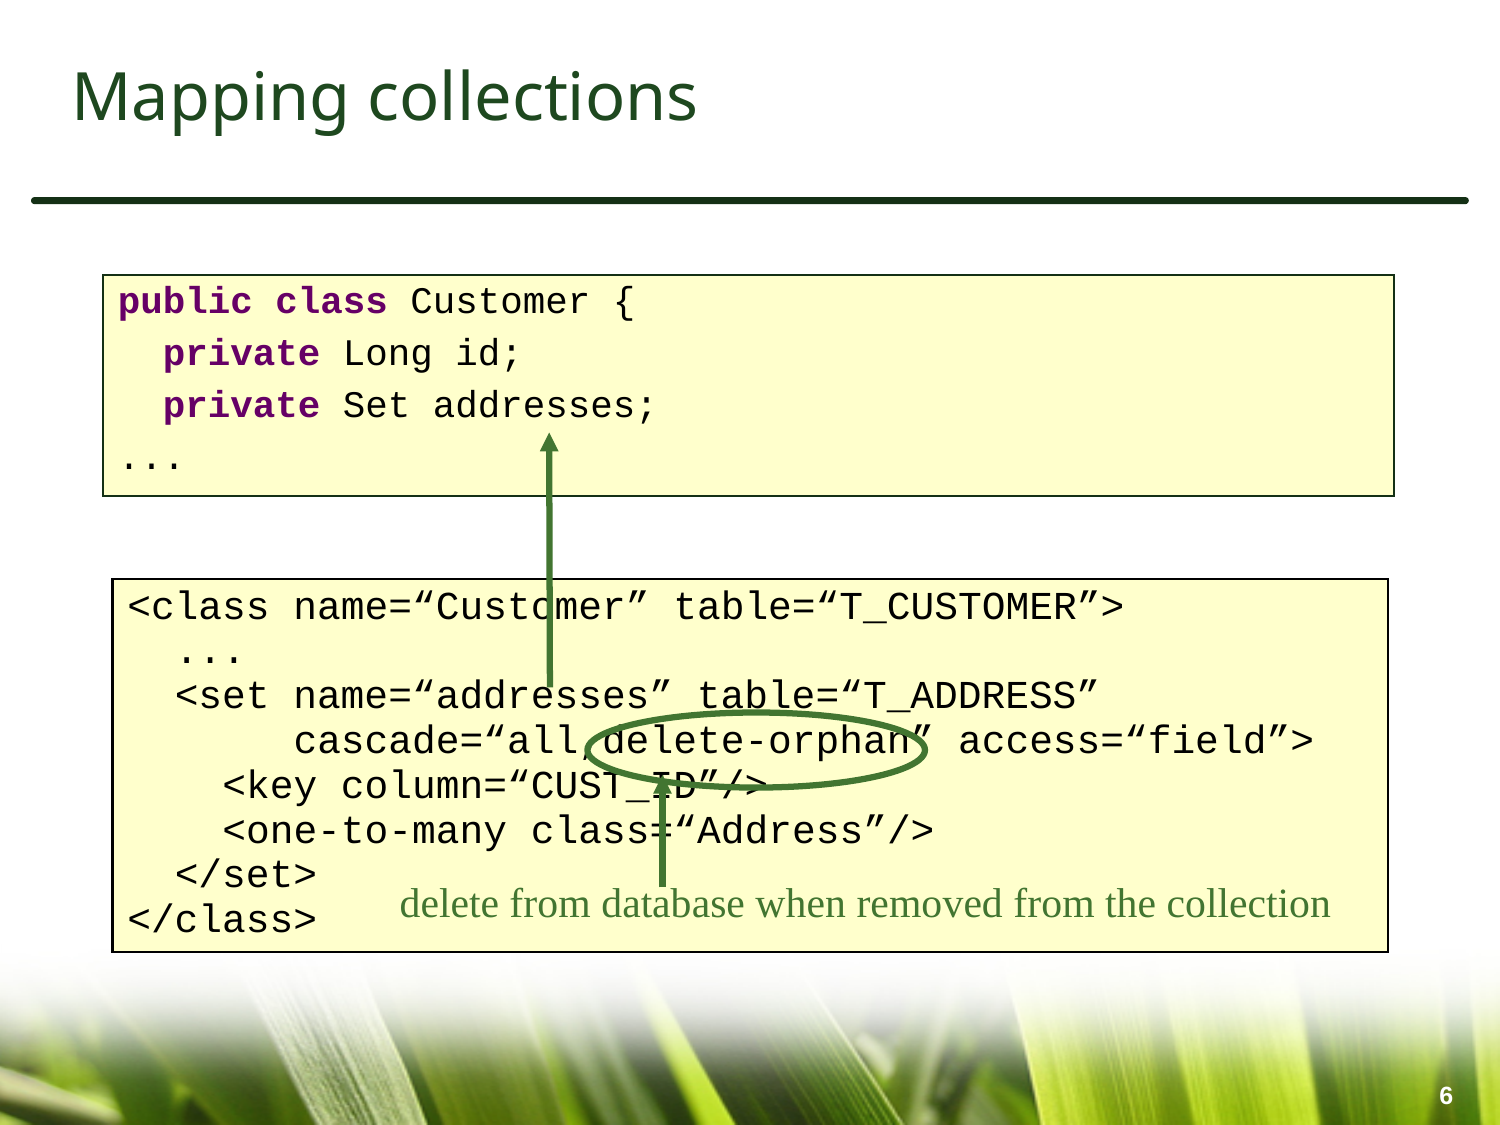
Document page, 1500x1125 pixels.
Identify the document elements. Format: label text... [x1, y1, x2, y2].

list public class Customer { private Long id; private Set addresses; ... [103, 274, 1394, 496]
title Mapping collections [56, 13, 1089, 176]
text_box delete from database when removed from the collection [384, 872, 1348, 935]
picture [0, 944, 1500, 1125]
text_box <class name=“Customer” table=“T_CUSTOMER”> ... <set name=“addresses” table=“T_ADDRESS” cascade=“all,delete-orphan” access=“field”> <key column=“CUST_ID”/> <one-to-many class=“Address”/> </set> </class> [112, 578, 1388, 953]
